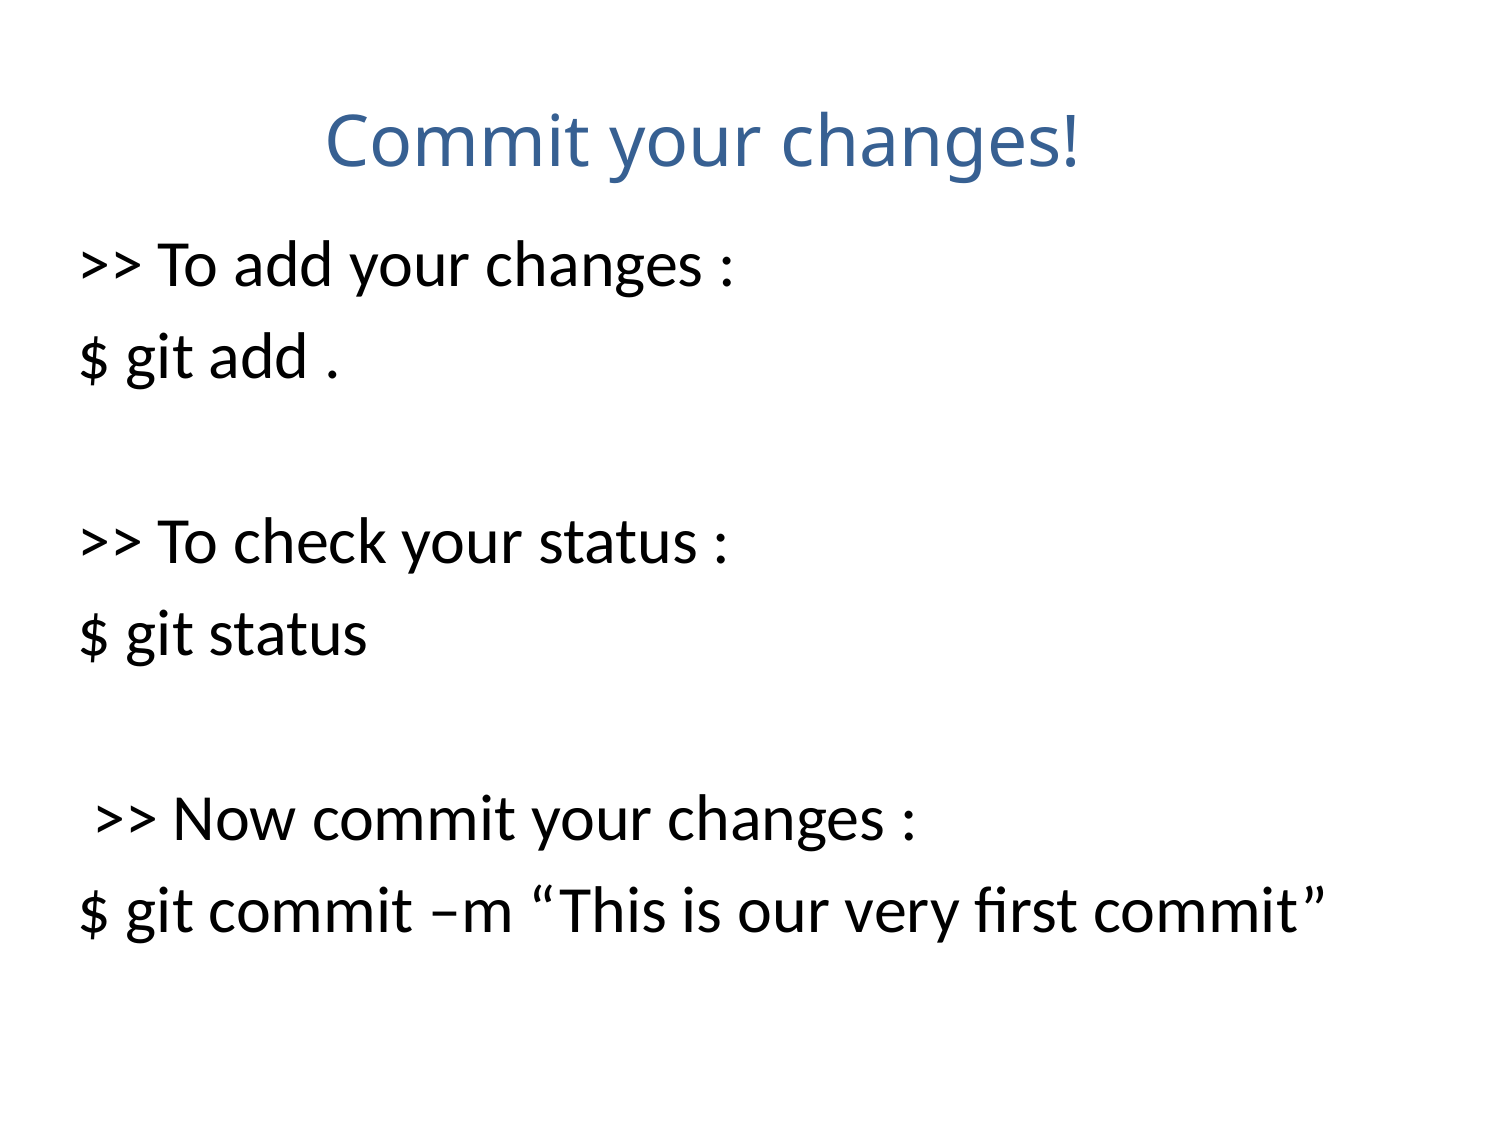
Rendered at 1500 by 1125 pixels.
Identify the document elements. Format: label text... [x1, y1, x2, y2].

list >> To add your changes : $ git add . >> To check your status : $ git status >> Now commit your changes : $ git commit –m “This is our very first commit” [62, 212, 1413, 955]
title Commit your changes! [37, 87, 1388, 275]
